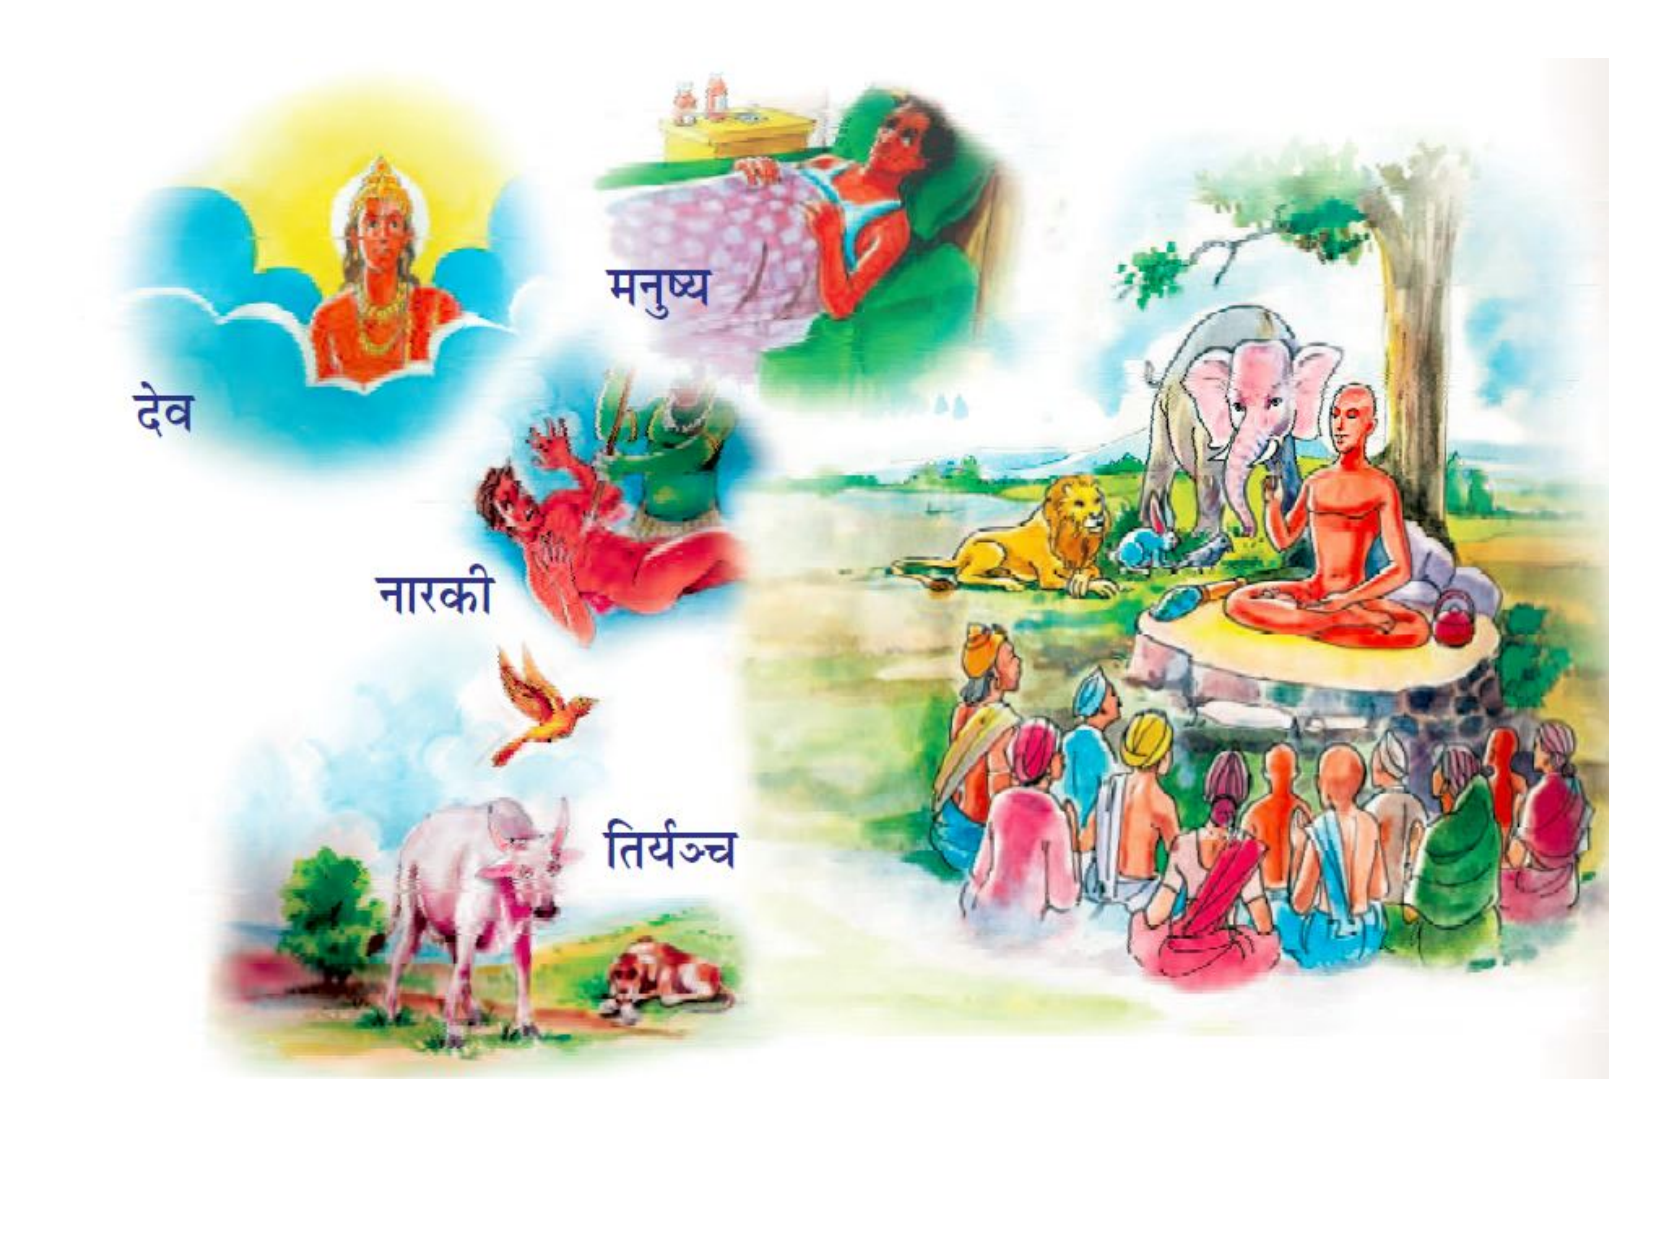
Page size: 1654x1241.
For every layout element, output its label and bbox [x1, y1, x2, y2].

picture [59, 58, 1609, 1079]
